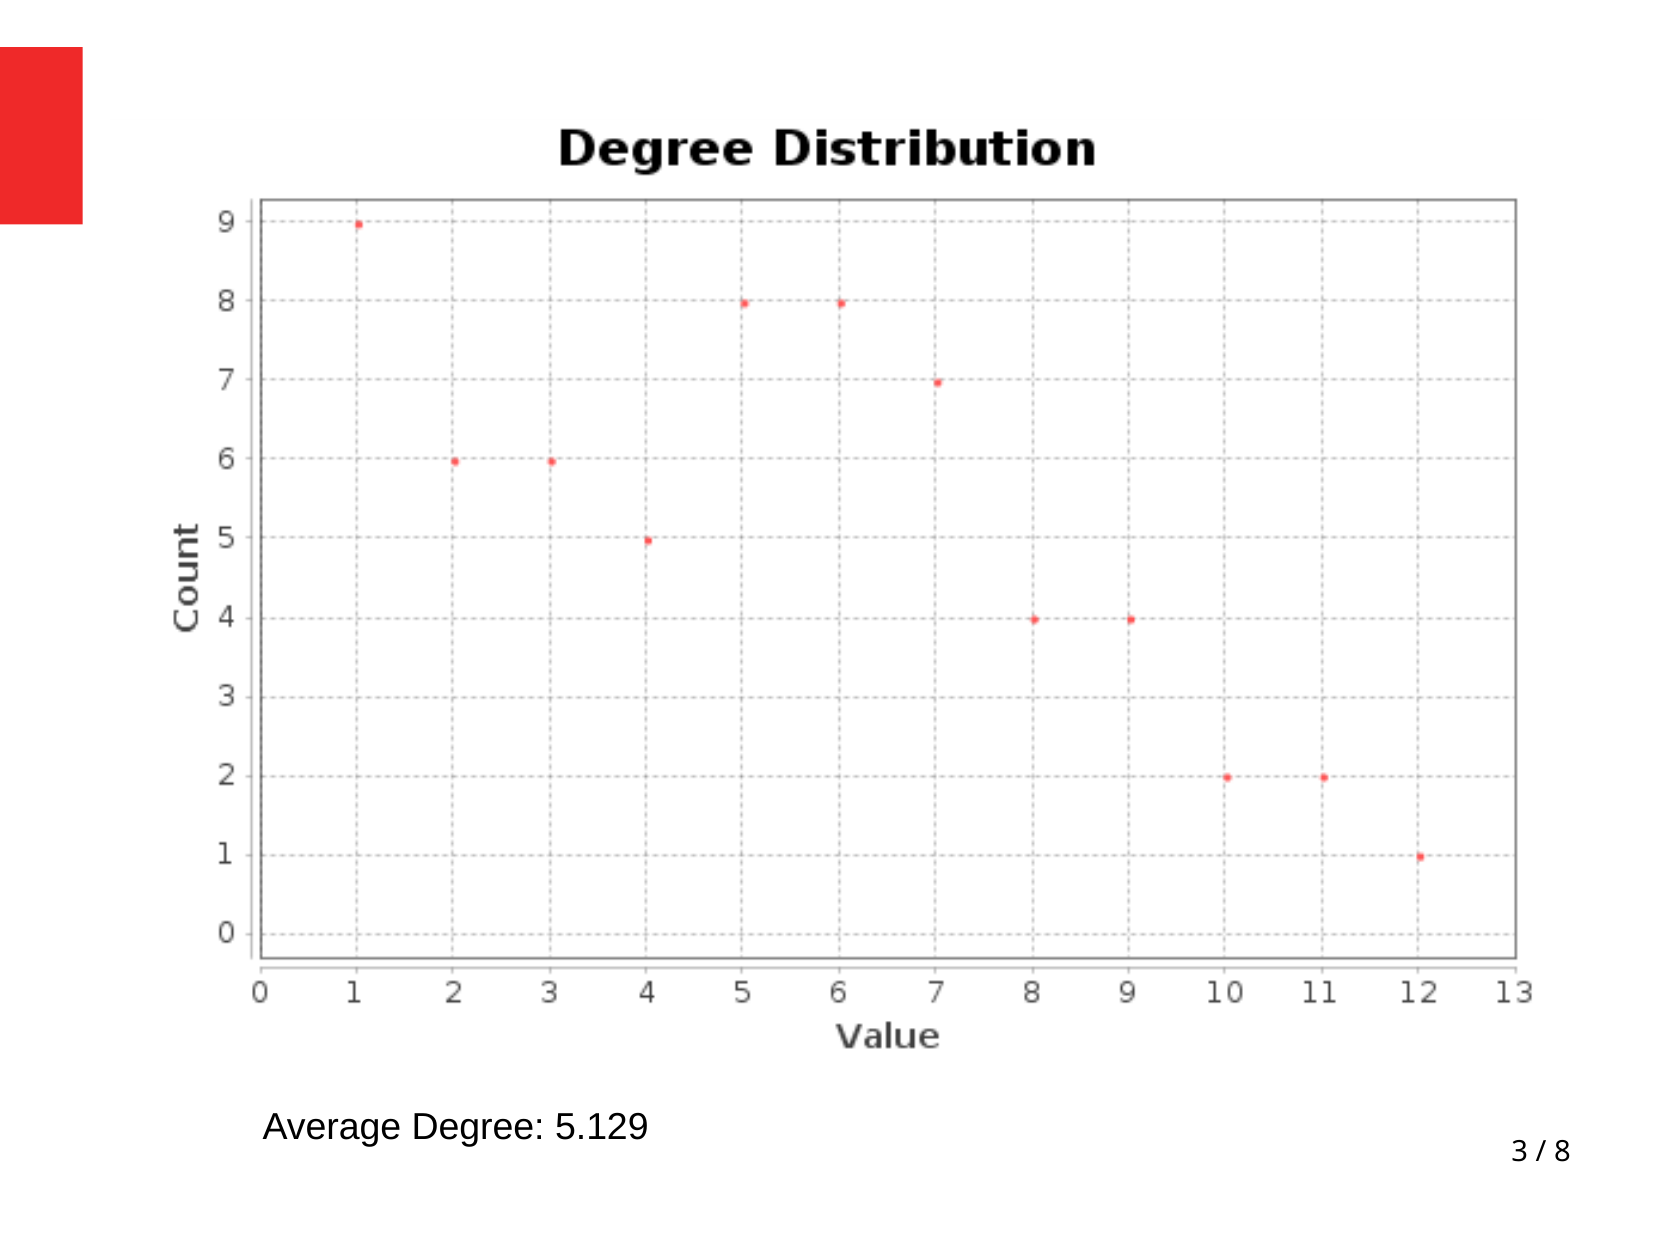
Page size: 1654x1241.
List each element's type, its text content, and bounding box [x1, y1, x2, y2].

text_box Average Degree: 5.129 [248, 1097, 930, 1155]
picture [110, 118, 1544, 1075]
